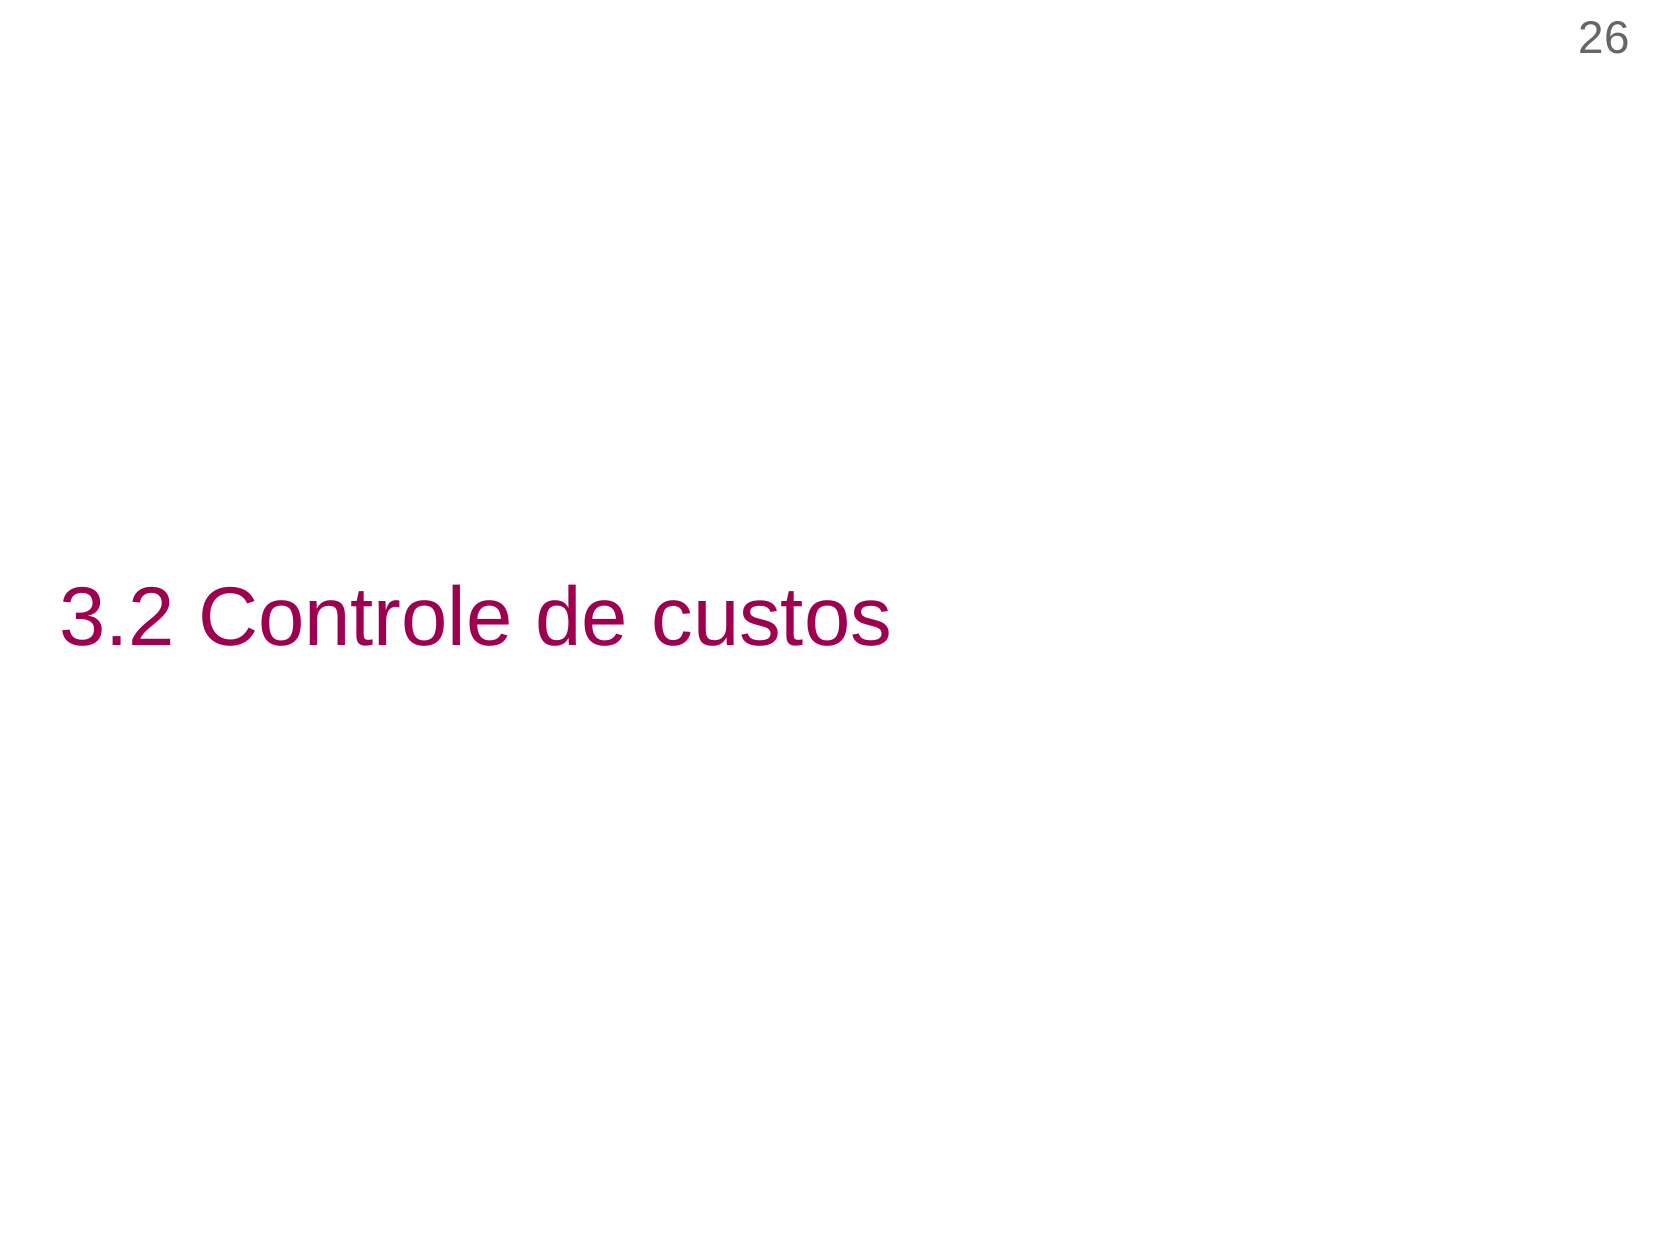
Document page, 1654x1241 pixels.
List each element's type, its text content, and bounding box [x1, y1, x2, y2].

title 3.2 Controle de custos [59, 29, 1595, 1211]
